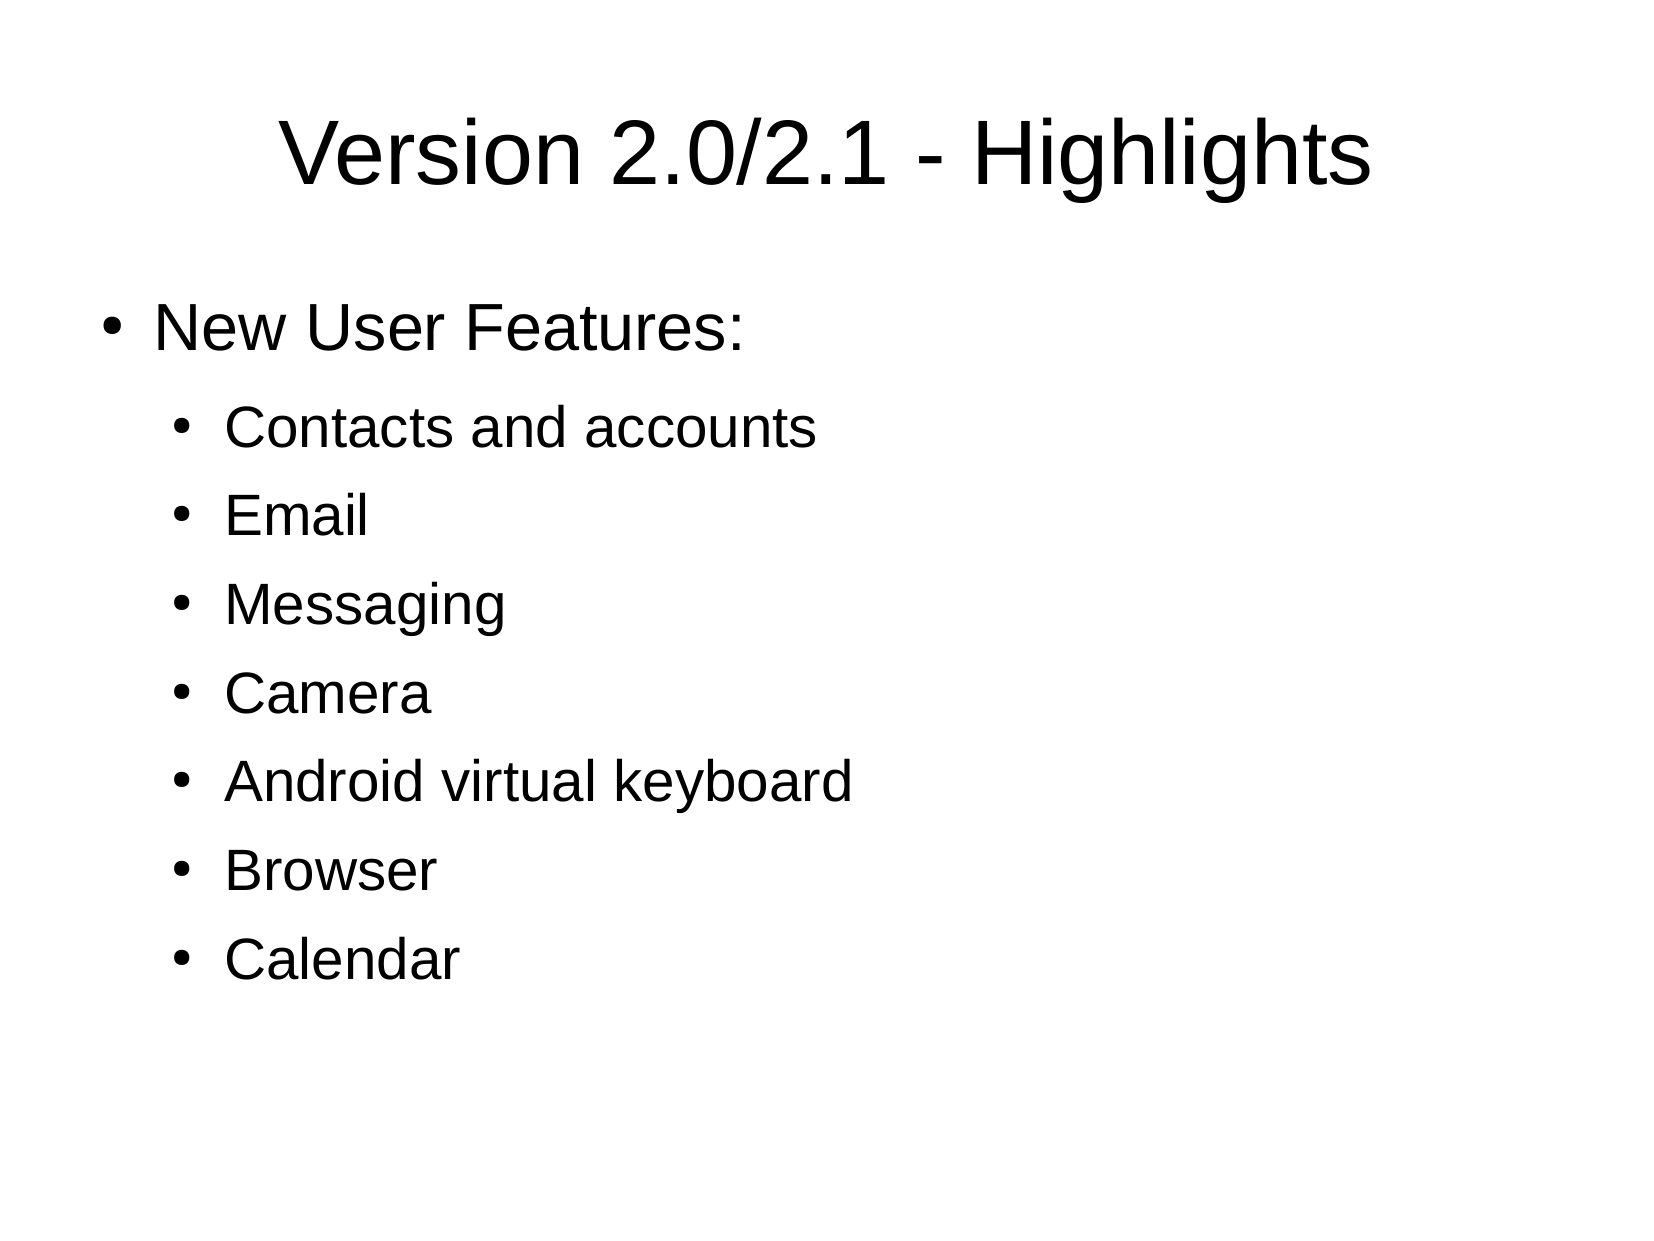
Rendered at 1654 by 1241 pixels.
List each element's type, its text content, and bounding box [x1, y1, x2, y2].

list New User Features: Contacts and accounts Email Messaging Camera Android virtual keyboard Browser Calendar [82, 290, 1571, 1109]
title Version 2.0/2.1 - Highlights [82, 49, 1571, 257]
